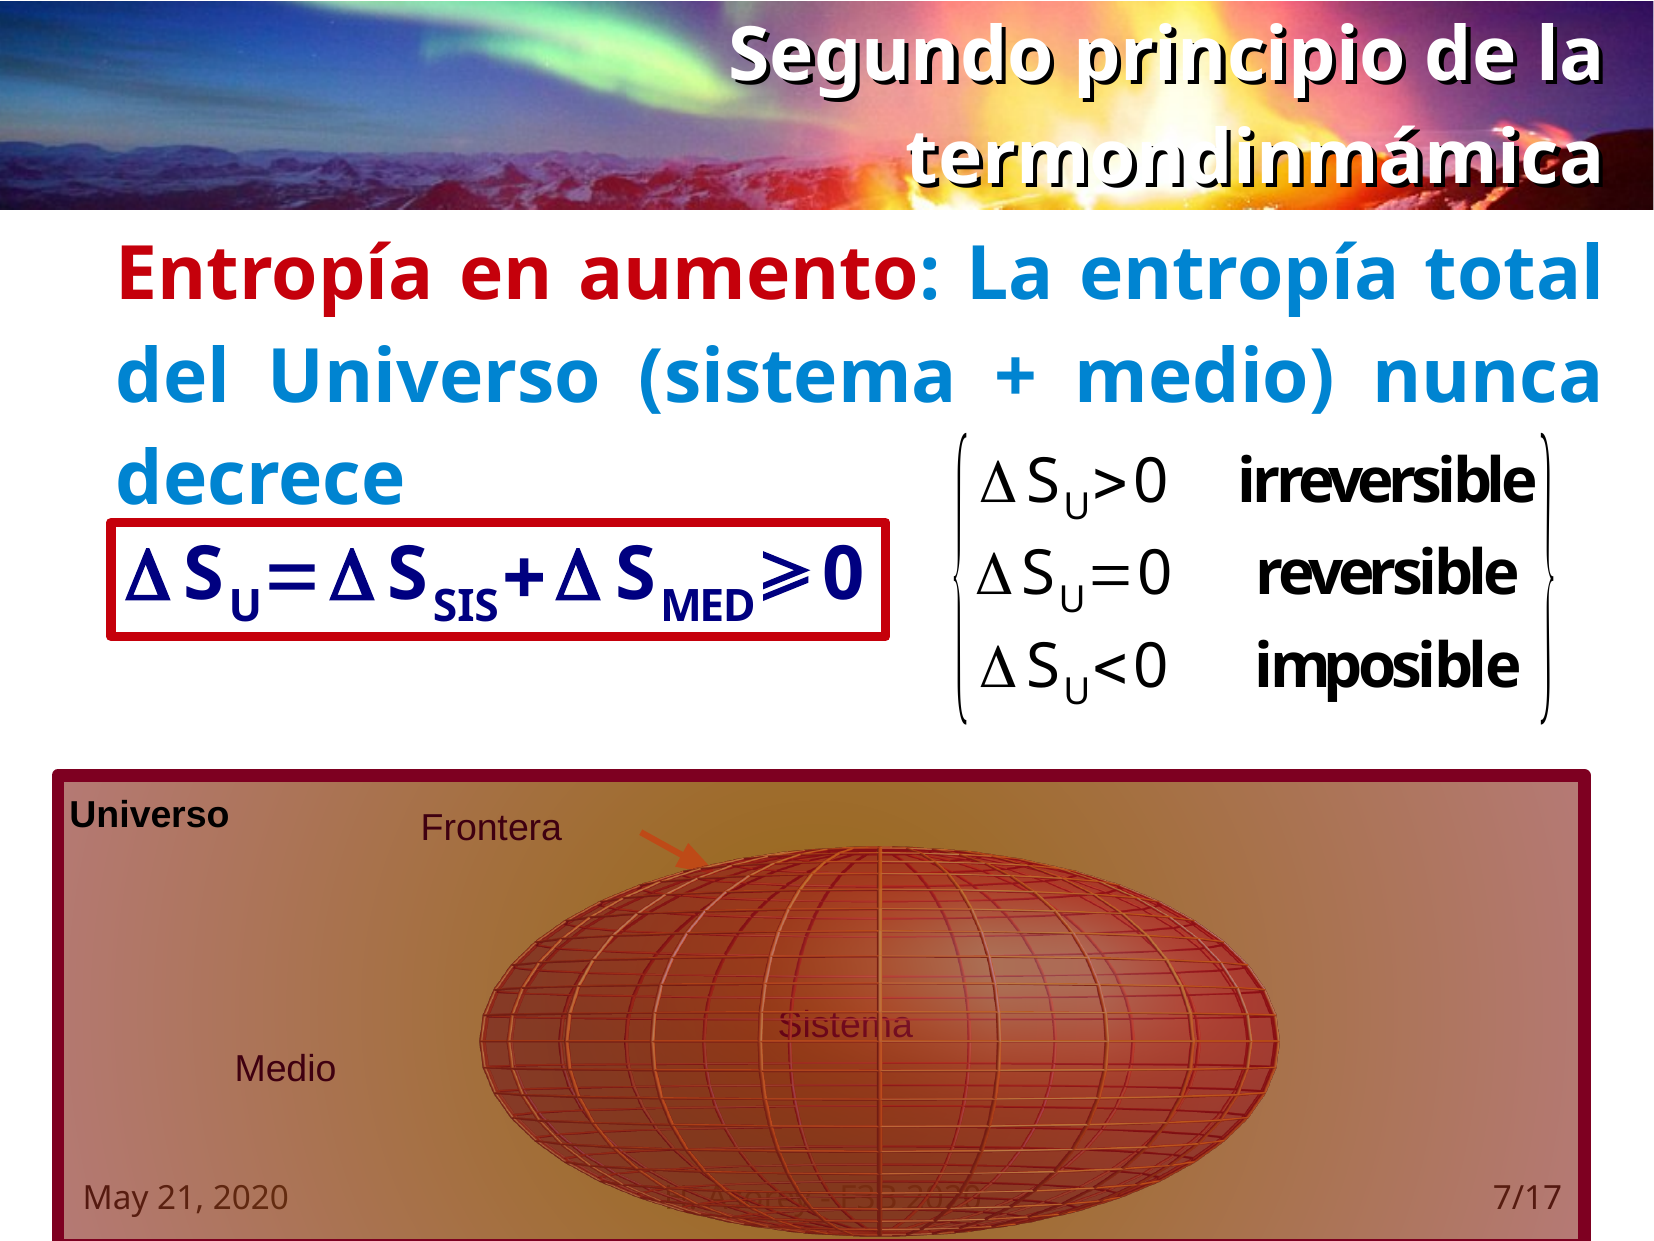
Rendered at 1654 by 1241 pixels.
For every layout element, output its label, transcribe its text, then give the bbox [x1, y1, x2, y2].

title Segundo principio de la termondinmámica [45, 15, 1606, 191]
picture [0, 1, 1654, 210]
chart [115, 527, 881, 632]
text_box [53, 774, 1585, 1241]
chart [943, 429, 1569, 727]
list Entropía en aumento: La entropía total del Universo (sistema + medio) nunca decrece [45, 219, 1606, 649]
text_box Universo [54, 786, 308, 873]
